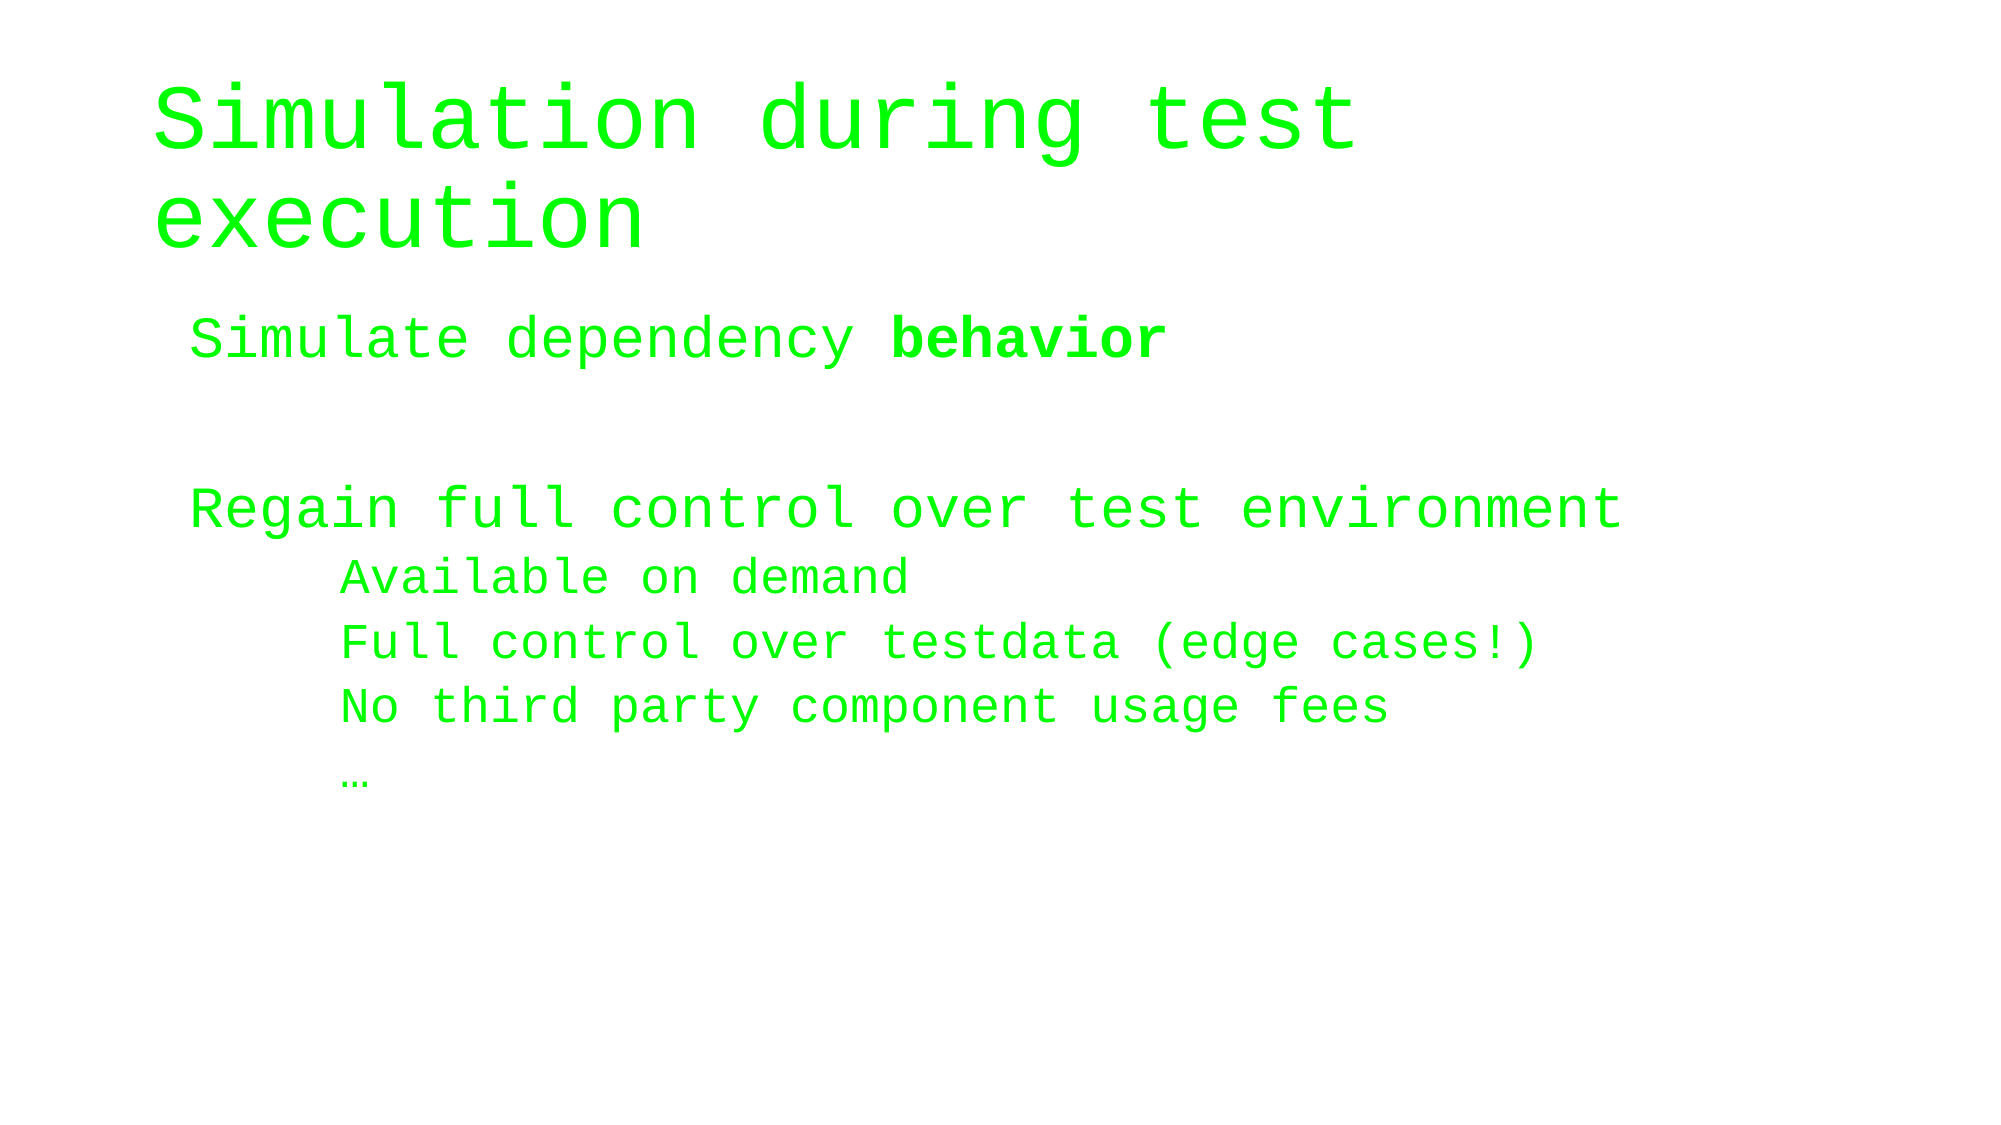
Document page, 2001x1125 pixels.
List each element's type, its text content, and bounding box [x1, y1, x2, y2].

title Simulation during test execution [137, 59, 1863, 278]
list Simulate dependency behavior Regain full control over test environment Available on demand Full control over testdata (edge cases!) No third party component usage fees … [137, 299, 1966, 1014]
